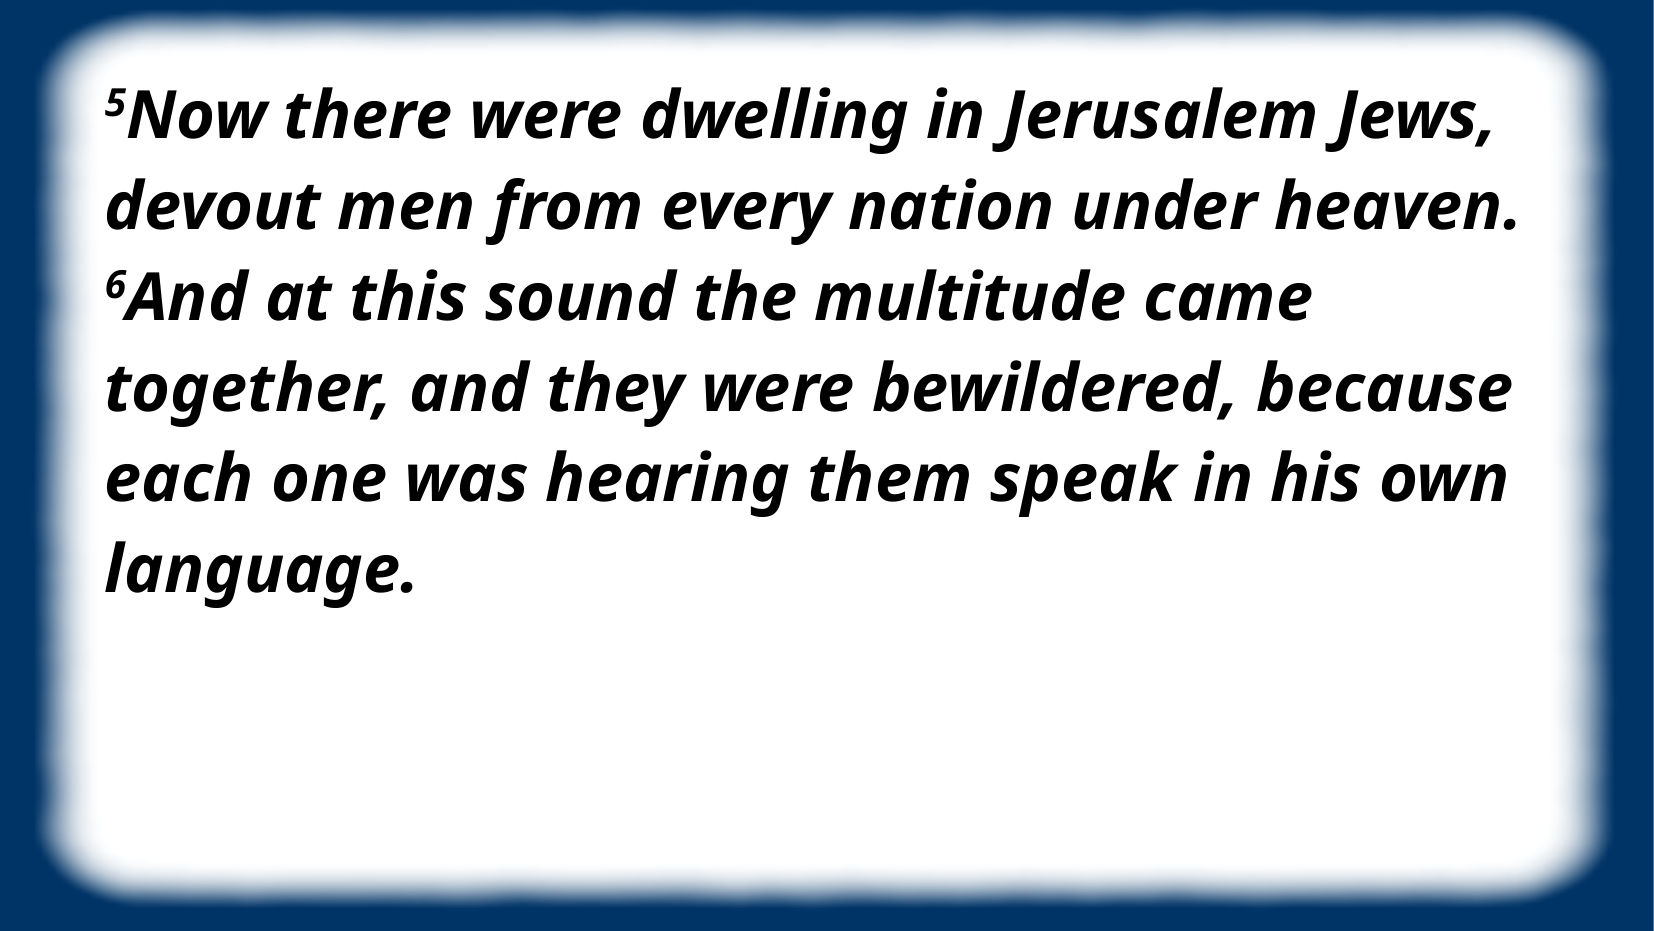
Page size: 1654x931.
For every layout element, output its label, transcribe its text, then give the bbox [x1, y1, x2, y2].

picture [0, 0, 1654, 931]
text_box 5Now there were dwelling in Jerusalem Jews, devout men from every nation under heaven. 6And at this sound the multitude came together, and they were bewildered, because each one was hearing them speak in his own language. [90, 60, 1561, 526]
